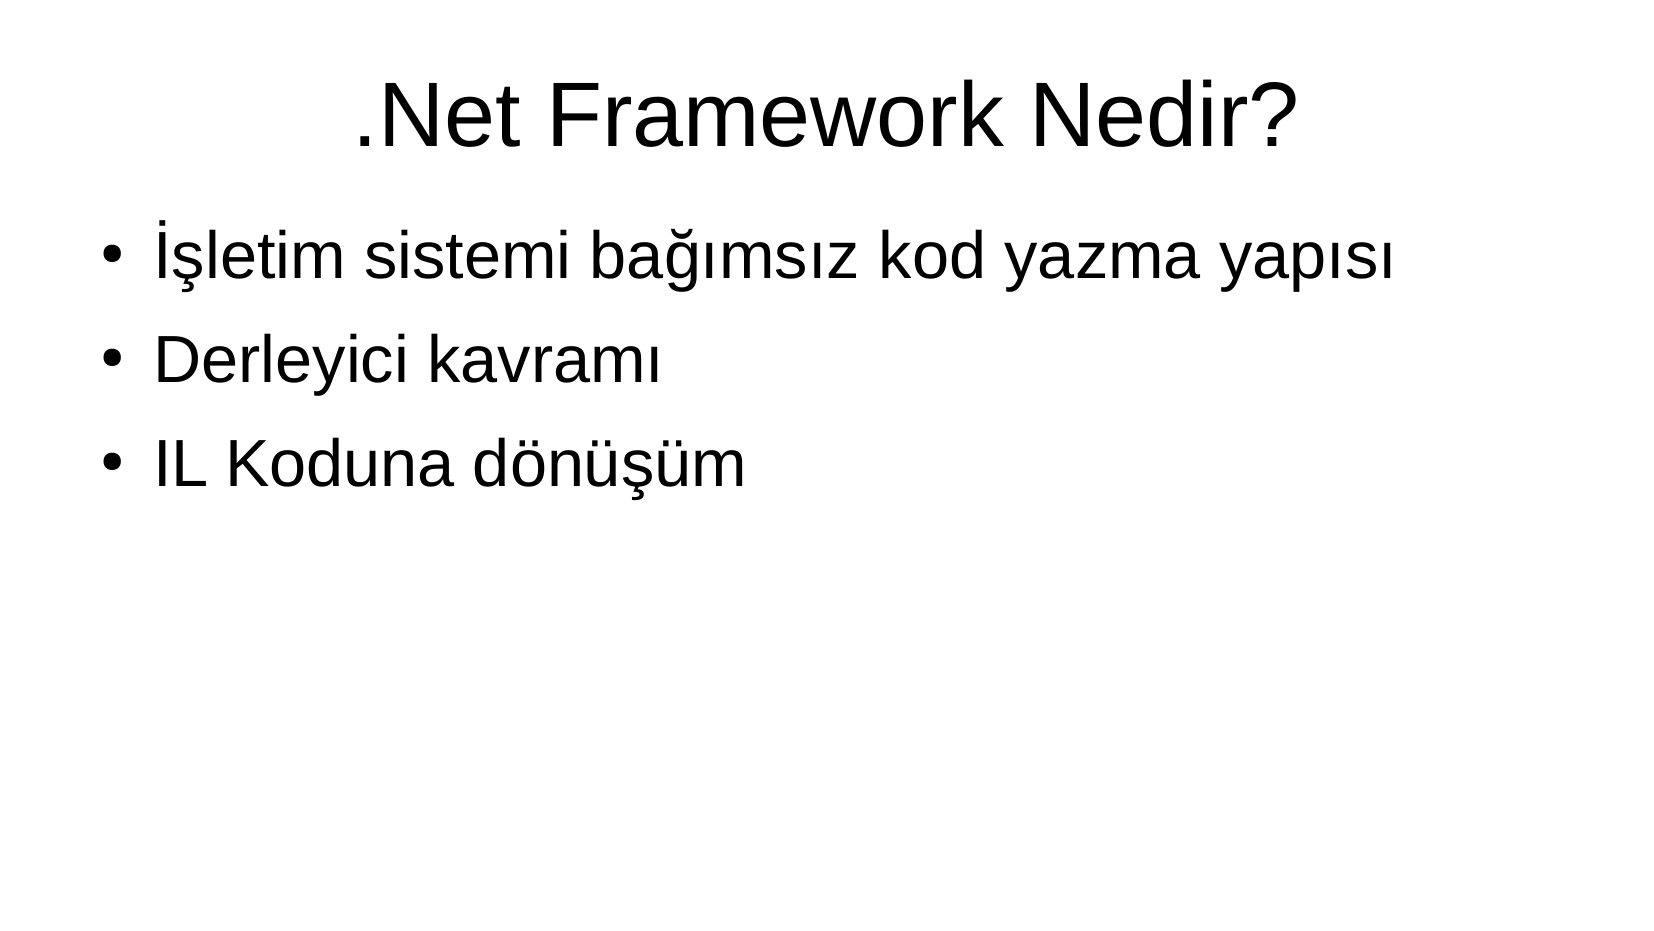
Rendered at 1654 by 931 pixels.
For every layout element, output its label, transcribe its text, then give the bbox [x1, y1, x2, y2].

title .Net Framework Nedir? [82, 37, 1571, 193]
list İşletim sistemi bağımsız kod yazma yapısı Derleyici kavramı IL Koduna dönüşüm [82, 217, 1571, 758]
